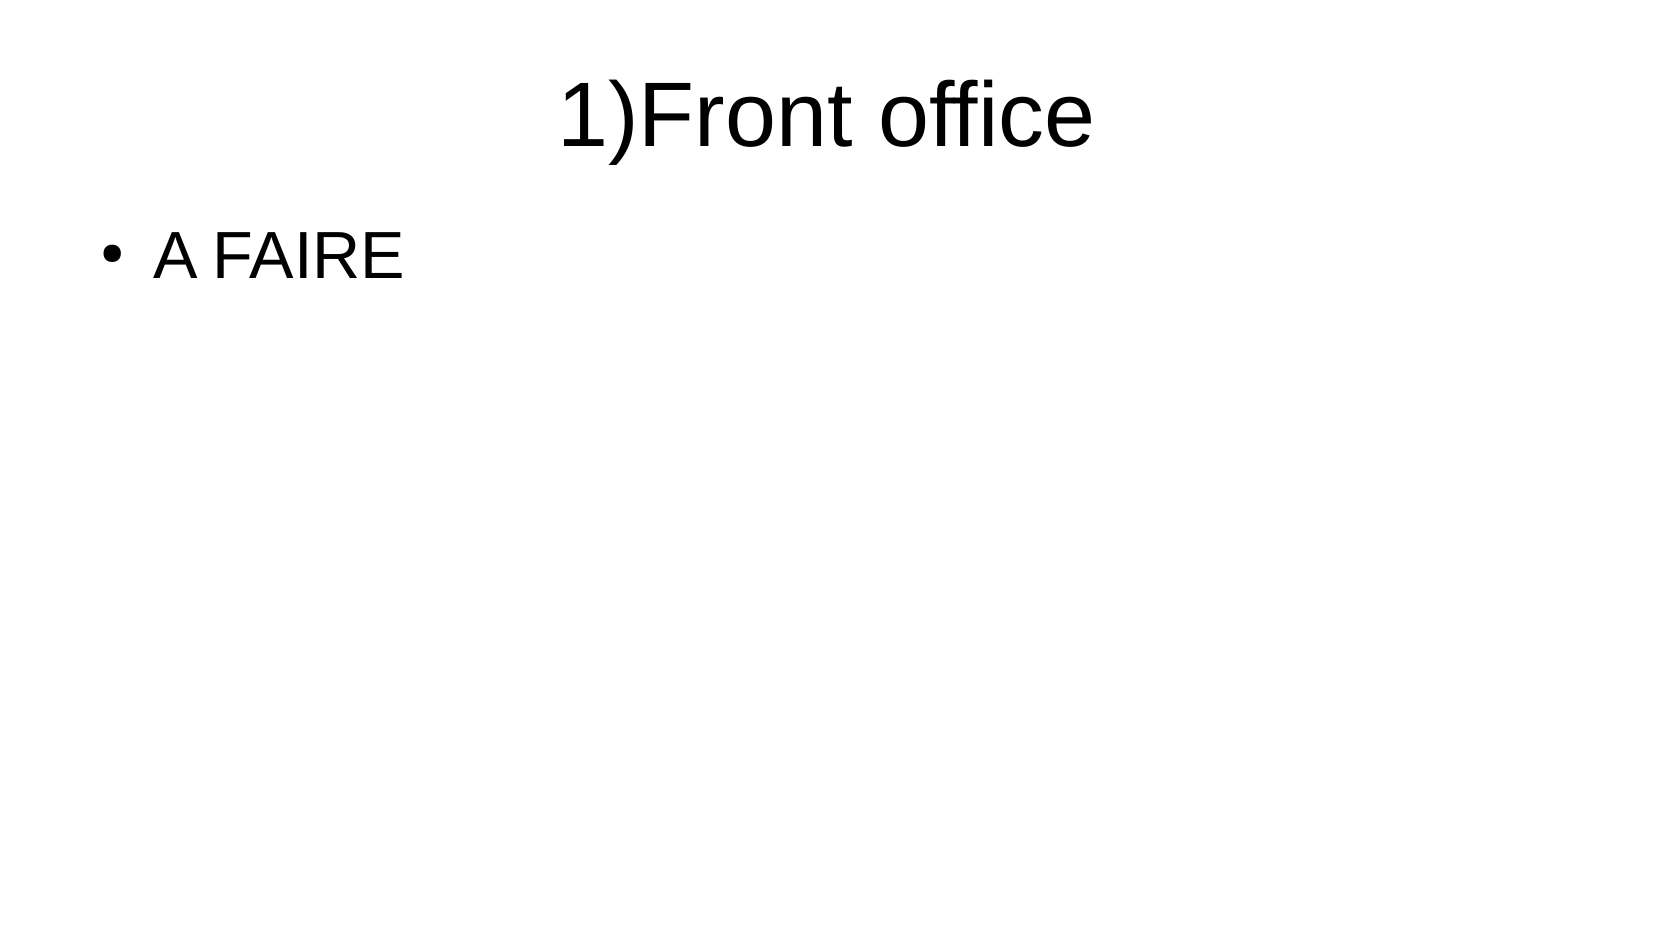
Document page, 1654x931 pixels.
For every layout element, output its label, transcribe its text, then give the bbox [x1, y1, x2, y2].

title Front office [82, 37, 1571, 193]
list A FAIRE [82, 217, 1571, 758]
